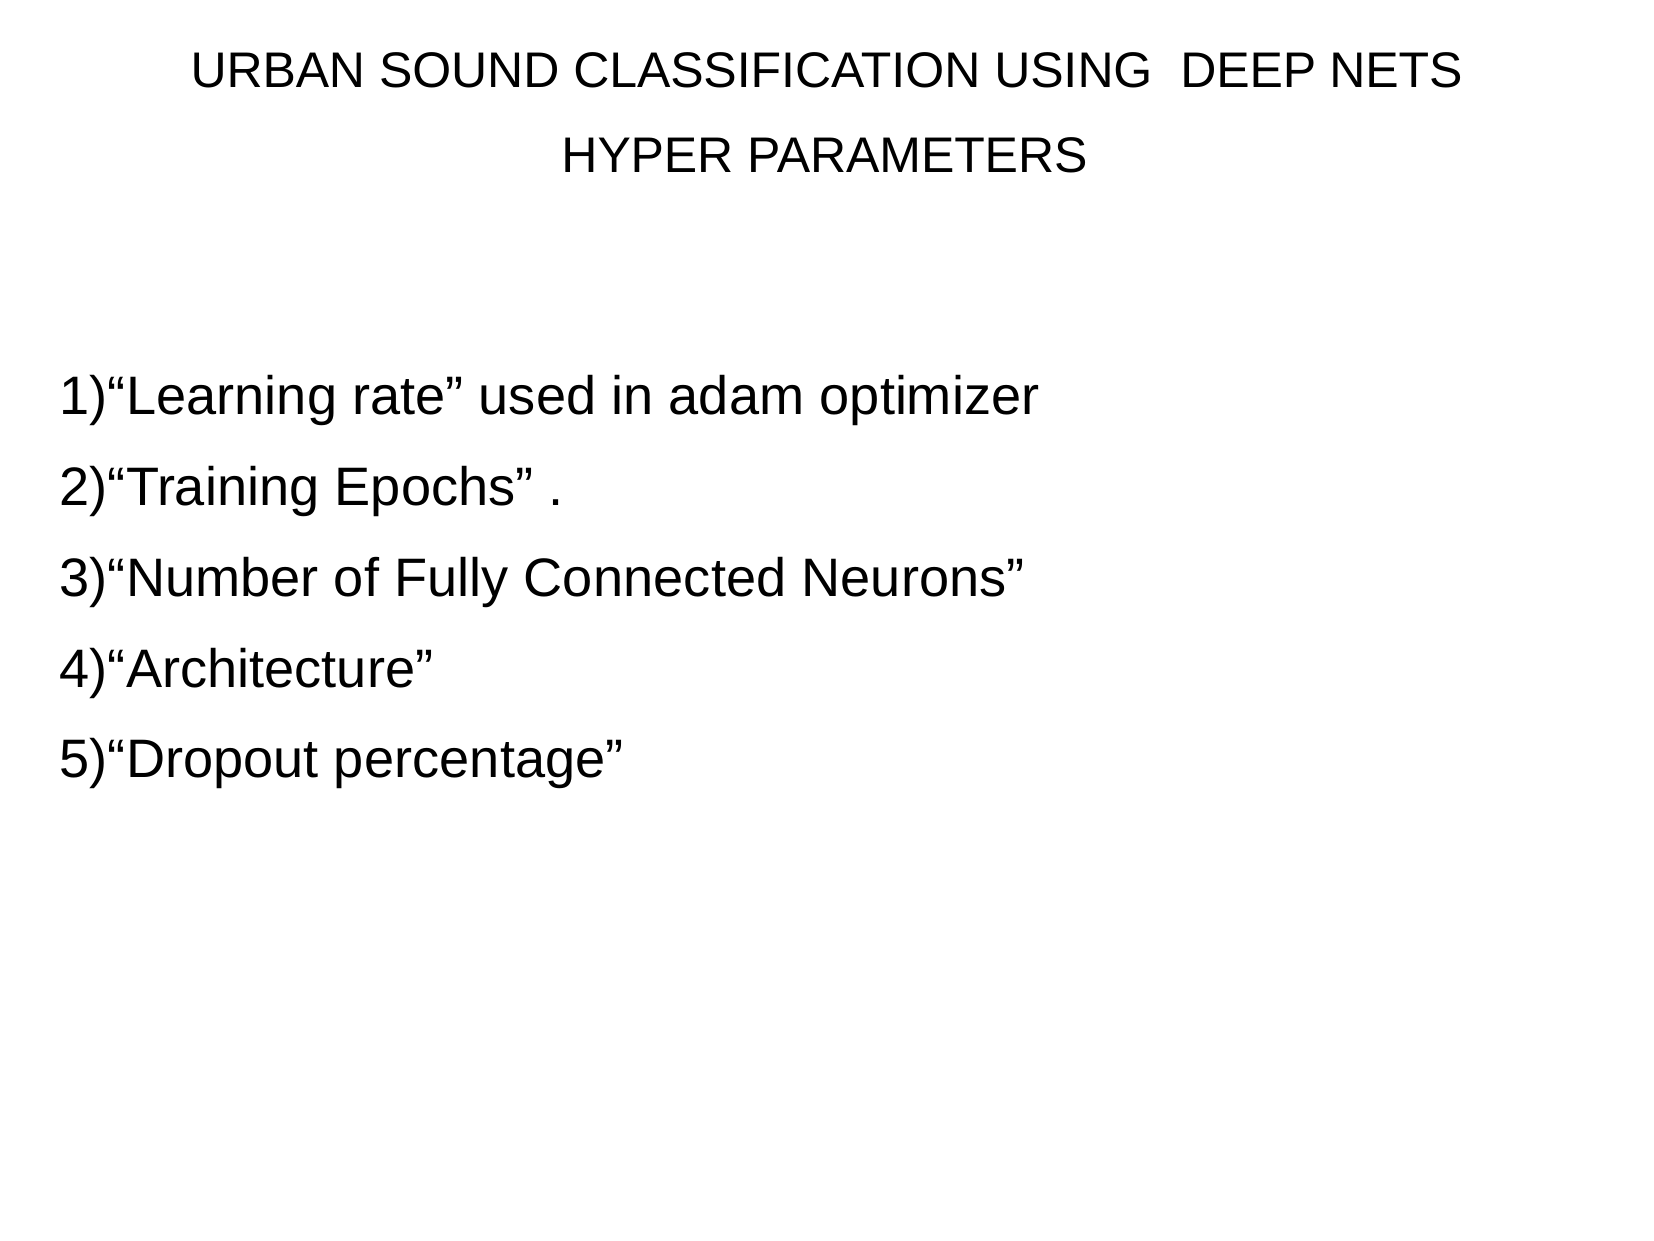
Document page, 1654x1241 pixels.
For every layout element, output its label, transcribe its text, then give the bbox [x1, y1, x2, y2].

title HYPER PARAMETERS [80, 120, 1569, 191]
title URBAN SOUND CLASSIFICATION USING DEEP NETS [82, 34, 1571, 106]
text_box “Learning rate” used in adam optimizer “Training Epochs” . “Number of Fully Connected Neurons” “Architecture” “Dropout percentage” [45, 328, 1606, 766]
